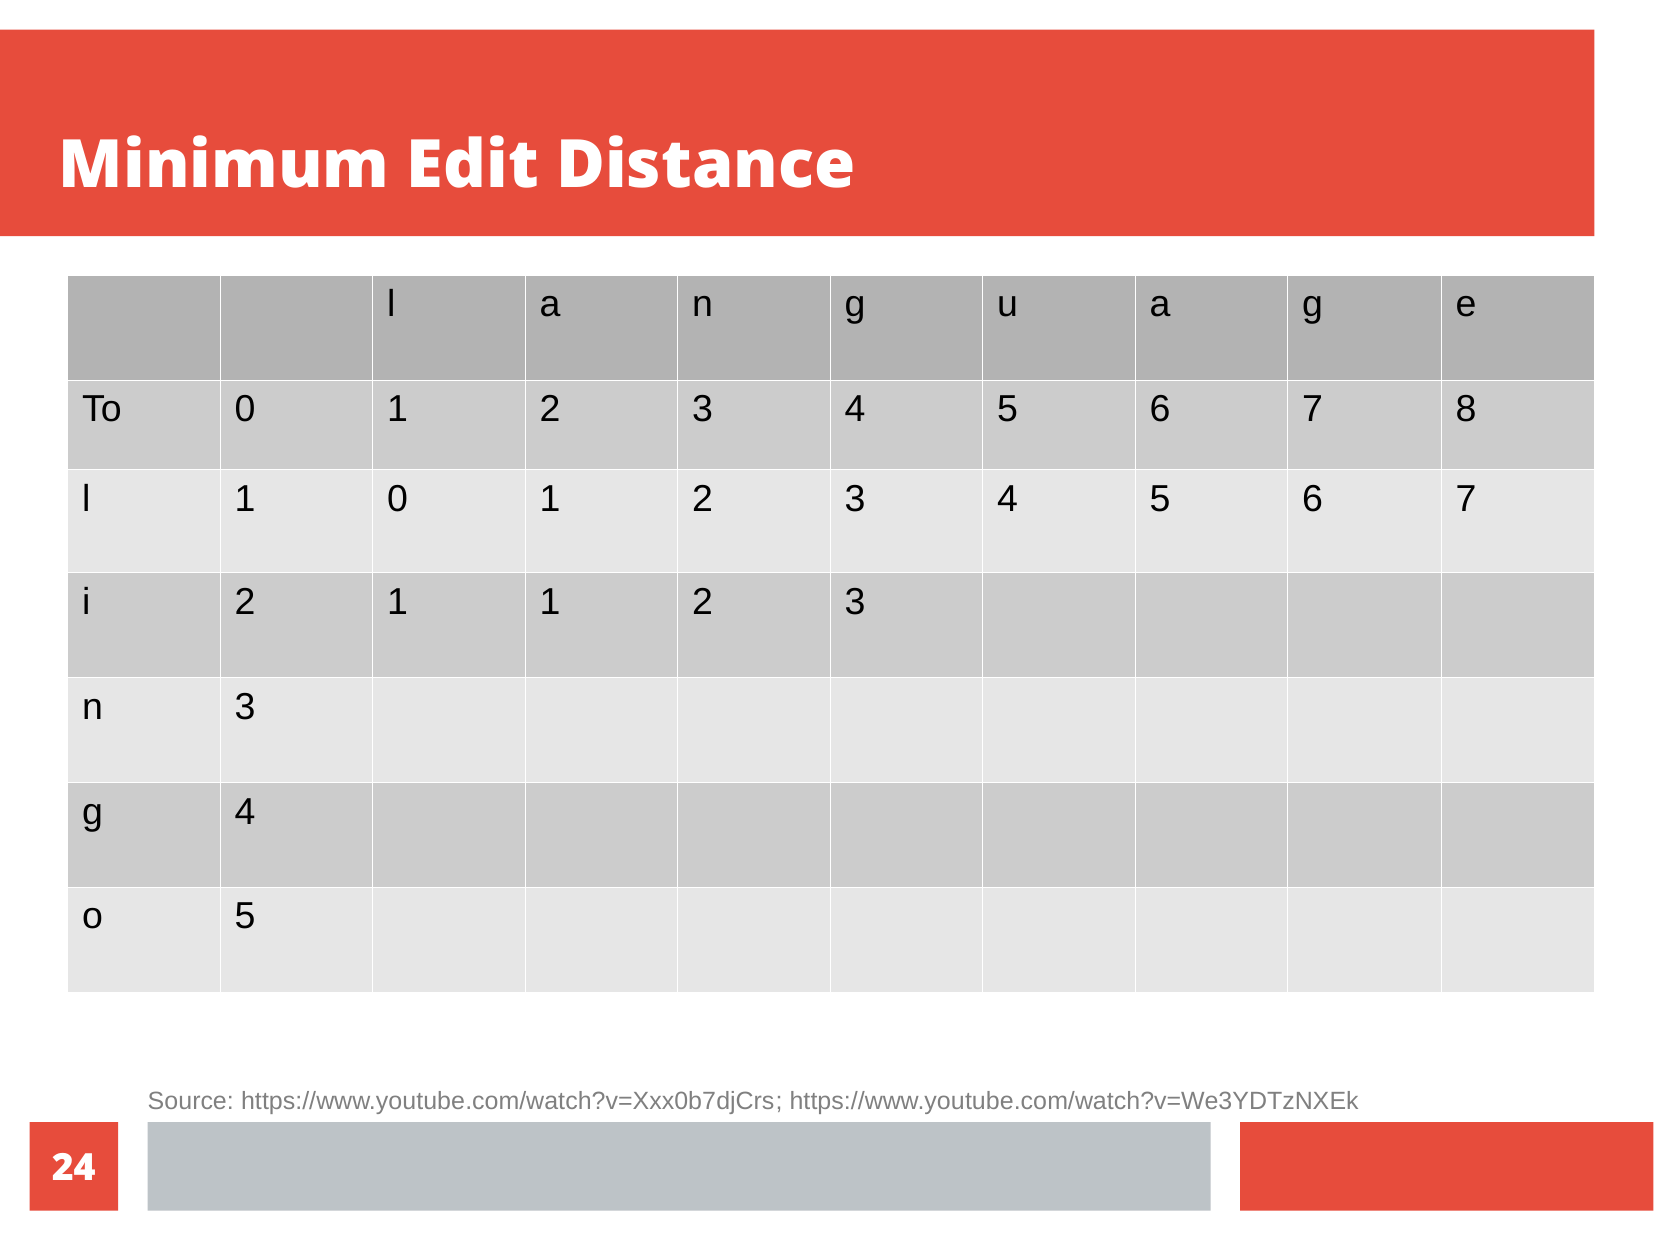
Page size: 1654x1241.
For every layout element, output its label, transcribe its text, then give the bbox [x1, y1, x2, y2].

table_cell [1442, 573, 1594, 677]
table_cell [1136, 573, 1287, 677]
table_cell n [68, 678, 220, 782]
table_cell [678, 678, 830, 782]
table_cell [1442, 678, 1594, 782]
table_cell 4 [983, 470, 1135, 572]
table_header g [1288, 276, 1441, 380]
table_cell [983, 888, 1135, 992]
table_cell [678, 888, 830, 992]
table_cell 6 [1288, 470, 1441, 572]
table_cell 2 [678, 573, 830, 677]
table_cell 5 [221, 888, 372, 992]
table_cell 3 [678, 381, 830, 469]
table_cell 0 [373, 470, 525, 572]
table_cell [373, 783, 525, 887]
table_cell 3 [831, 470, 982, 572]
table_cell 7 [1288, 381, 1441, 469]
table_cell [831, 888, 982, 992]
table_cell [1442, 888, 1594, 992]
table_cell 1 [526, 573, 677, 677]
list Source: https://www.youtube.com/watch?v=Xxx0b7djCrs; https://www.youtube.com/watch?v=We3YDTzNXEk [112, 1086, 1619, 1128]
table_header [68, 276, 220, 380]
table_cell 5 [1136, 470, 1287, 572]
table_header n [678, 276, 830, 380]
table_cell [1288, 888, 1441, 992]
table_cell [1136, 678, 1287, 782]
table_cell o [68, 888, 220, 992]
table_header a [526, 276, 677, 380]
table_cell [373, 888, 525, 992]
table_cell [831, 783, 982, 887]
table_cell 1 [221, 470, 372, 572]
table_cell [678, 783, 830, 887]
table_cell 2 [221, 573, 372, 677]
table_cell g [68, 783, 220, 887]
table_cell 0 [221, 381, 372, 469]
table_cell 2 [526, 381, 677, 469]
table_cell 3 [831, 573, 982, 677]
table_cell [1288, 573, 1441, 677]
table_cell [983, 573, 1135, 677]
table_header a [1136, 276, 1287, 380]
table_cell 2 [678, 470, 830, 572]
table_header [221, 276, 372, 380]
table_cell [1136, 888, 1287, 992]
table_cell l [68, 470, 220, 572]
table_cell 5 [983, 381, 1135, 469]
table_cell [526, 888, 677, 992]
table_cell [983, 678, 1135, 782]
table_cell i [68, 573, 220, 677]
table_cell [526, 783, 677, 887]
table_cell [1442, 783, 1594, 887]
table_cell To [68, 381, 220, 469]
table_cell 4 [831, 381, 982, 469]
table_cell 3 [221, 678, 372, 782]
table_cell [1288, 783, 1441, 887]
table_cell 7 [1442, 470, 1594, 572]
table_header g [831, 276, 982, 380]
table_cell [1136, 783, 1287, 887]
table_cell 1 [373, 573, 525, 677]
table_cell 1 [373, 381, 525, 469]
table_header u [983, 276, 1135, 380]
title Minimum Edit Distance [59, 59, 1595, 207]
table_cell 6 [1136, 381, 1287, 469]
table_header l [373, 276, 525, 380]
table_cell [831, 678, 982, 782]
table_cell 8 [1442, 381, 1594, 469]
table_cell [526, 678, 677, 782]
table_cell 1 [526, 470, 677, 572]
table_cell [1288, 678, 1441, 782]
table_cell [983, 783, 1135, 887]
table_header e [1442, 276, 1594, 380]
table_cell 4 [221, 783, 372, 887]
table_cell [373, 678, 525, 782]
